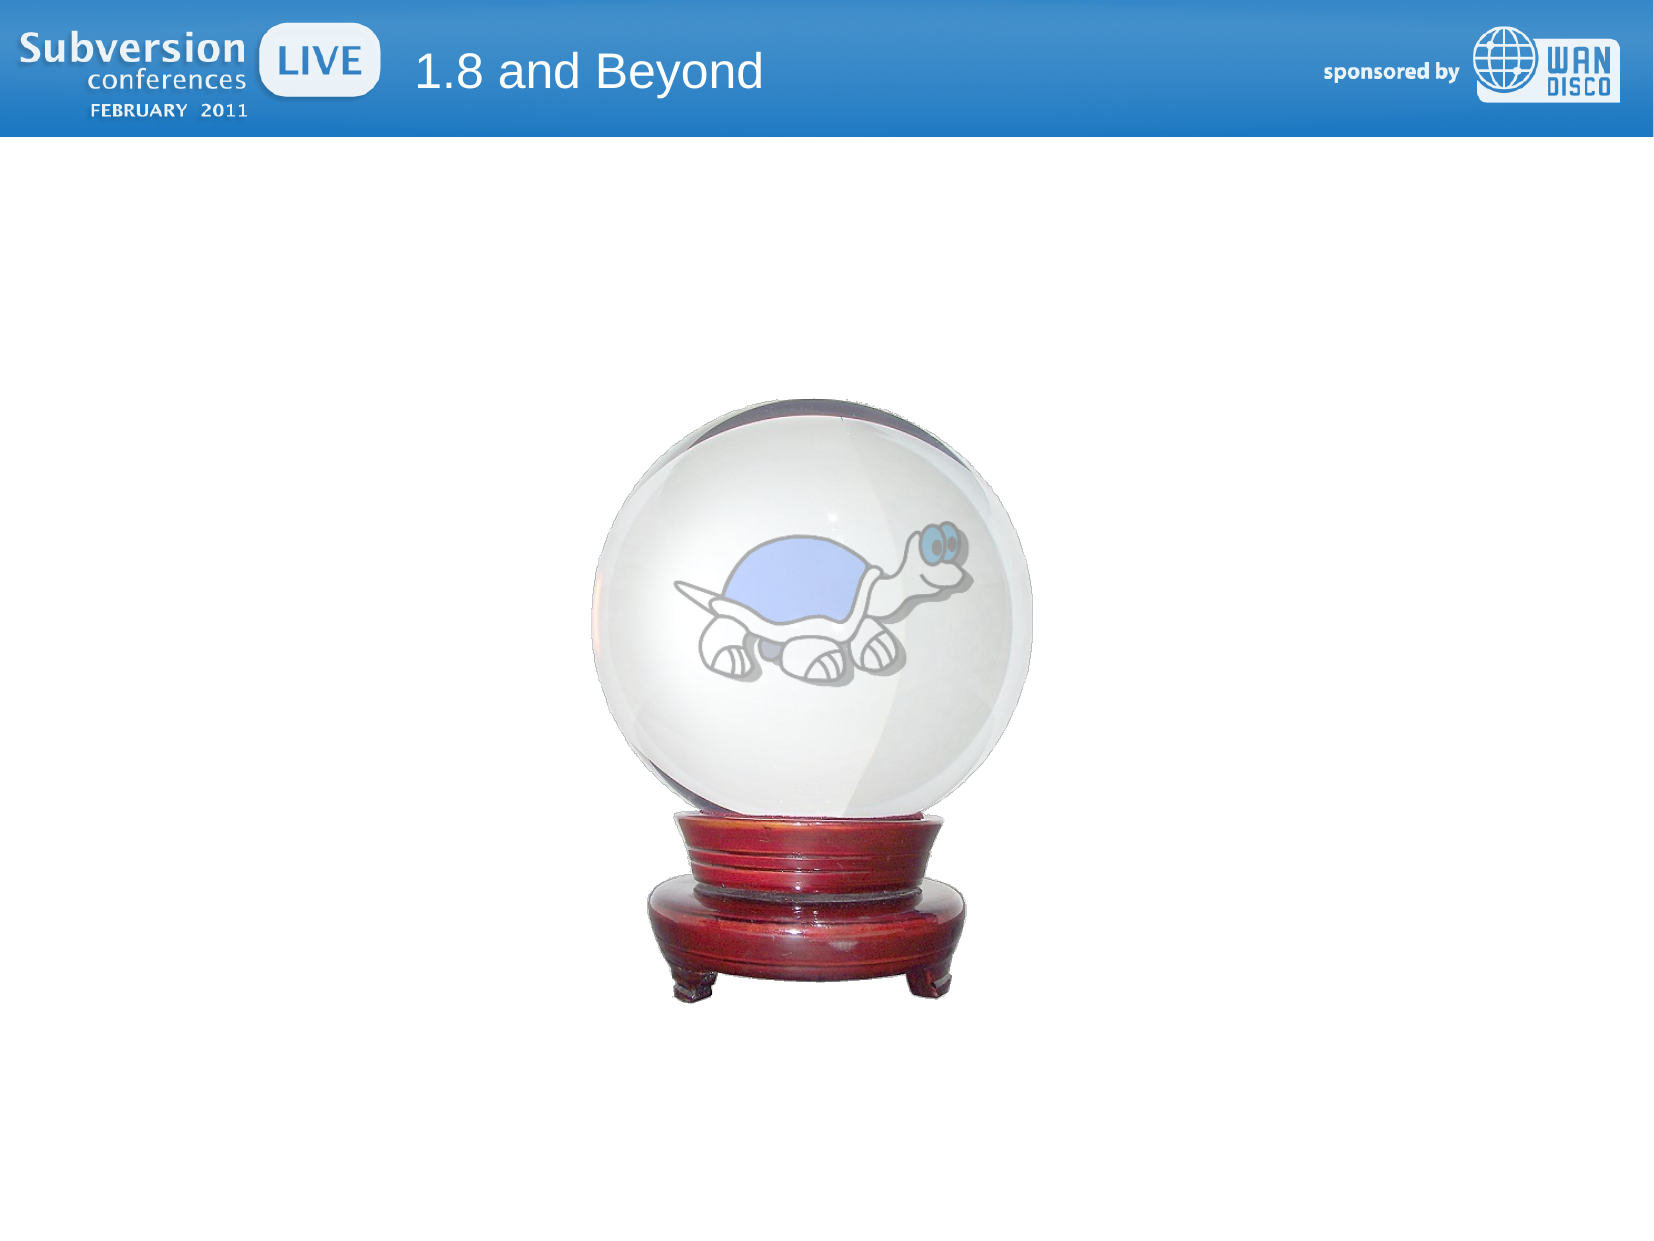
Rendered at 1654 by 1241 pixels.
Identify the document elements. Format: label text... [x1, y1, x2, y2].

picture [1296, 0, 1654, 137]
picture [590, 397, 1034, 1004]
picture [0, 0, 399, 137]
title 1.8 and Beyond [399, 0, 1296, 146]
